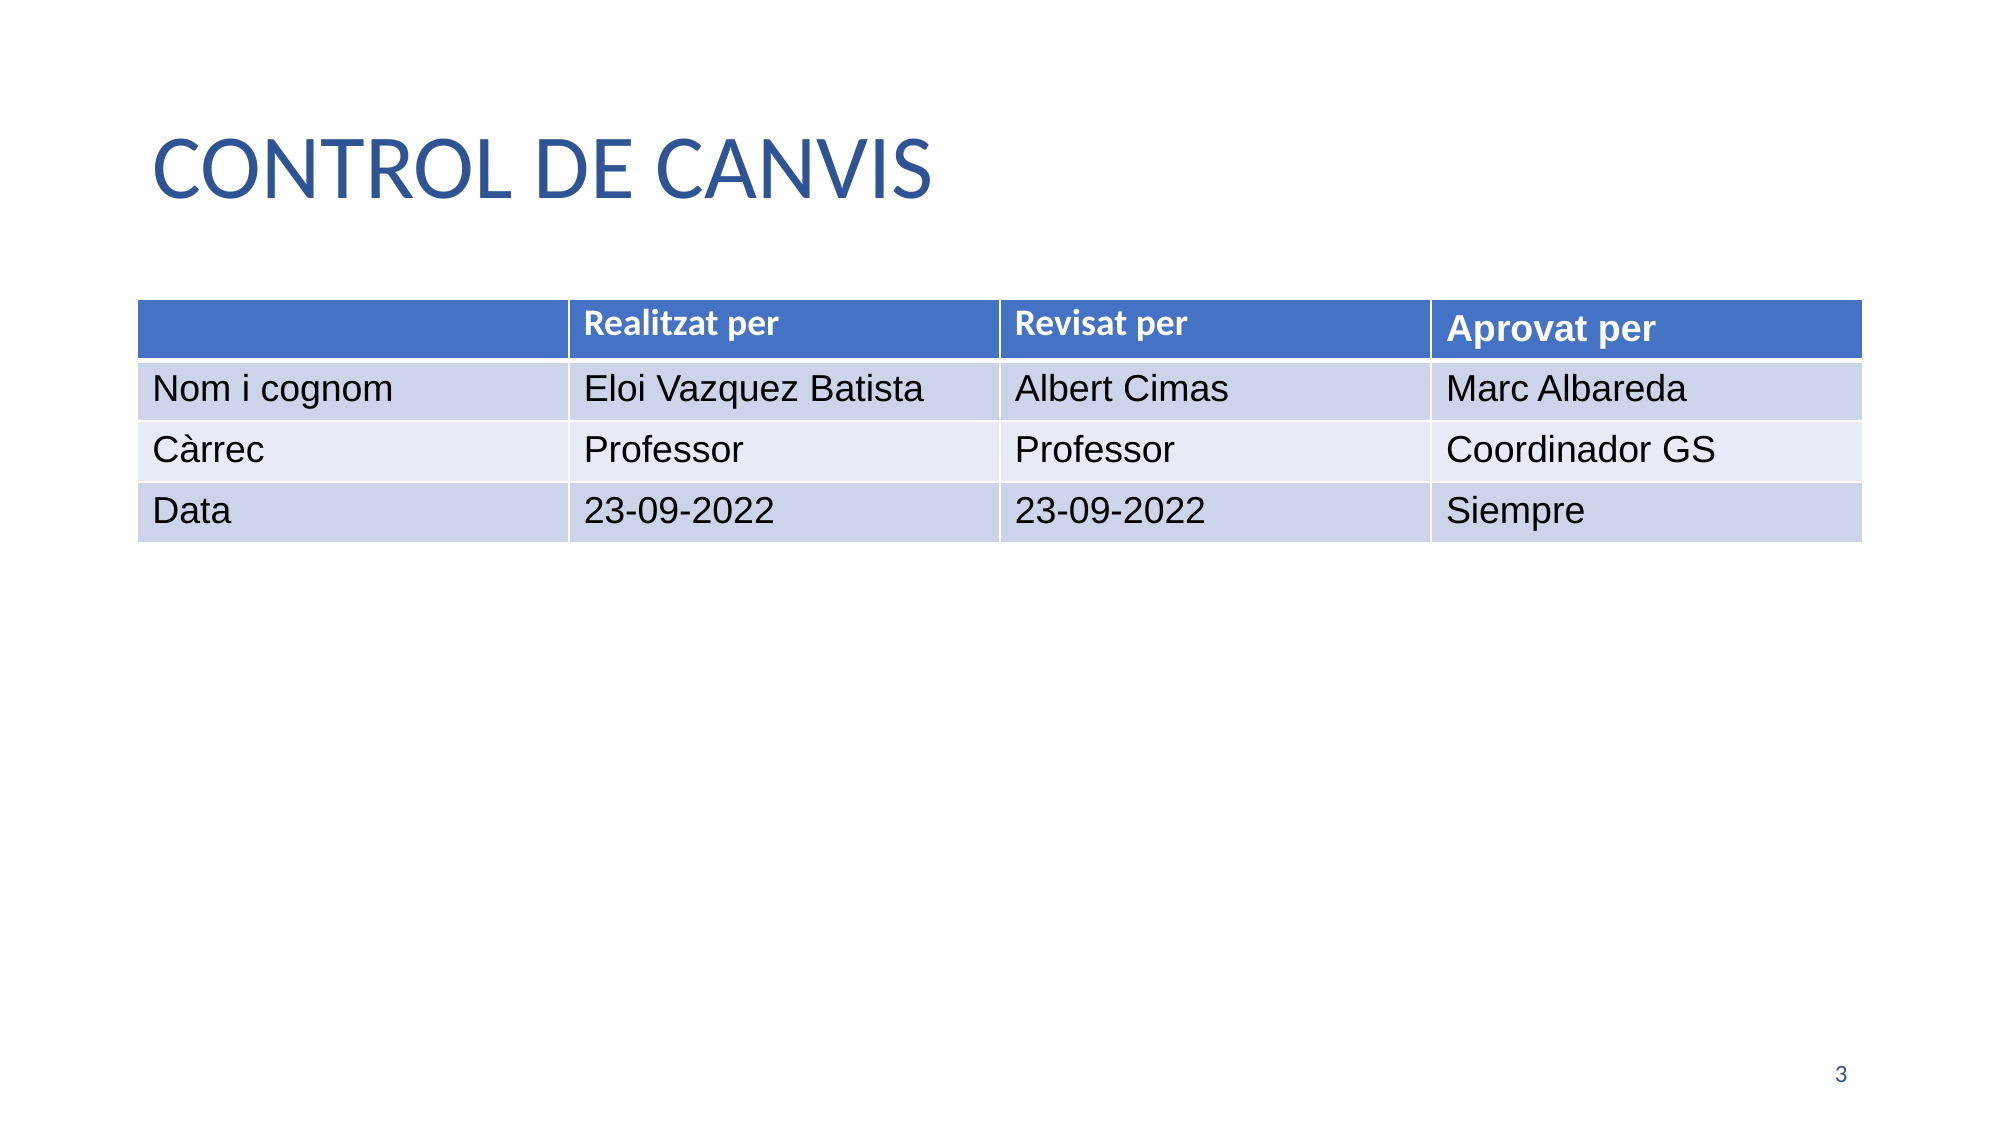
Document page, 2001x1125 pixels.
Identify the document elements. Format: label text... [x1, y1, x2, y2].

table_cell Eloi Vazquez Batista [570, 363, 999, 420]
table_cell Siempre [1432, 483, 1862, 542]
table_cell Professor [1001, 422, 1430, 481]
table_cell Nom i cognom [138, 363, 568, 420]
table_header Aprovat per [1432, 300, 1862, 358]
table_cell 23-09-2022 [570, 483, 999, 542]
table_header Revisat per [1001, 300, 1430, 358]
title CONTROL DE CANVIS [137, 59, 1863, 278]
table_cell 23-09-2022 [1001, 483, 1430, 542]
table_header [138, 300, 568, 358]
slide_number <number> [1412, 1042, 1863, 1103]
table_cell Professor [570, 422, 999, 481]
table_cell Càrrec [138, 422, 568, 481]
table_cell Coordinador GS [1432, 422, 1862, 481]
table_cell Marc Albareda [1432, 363, 1862, 420]
table_header Realitzat per [570, 300, 999, 358]
table_cell Albert Cimas [1001, 363, 1430, 420]
table_cell Data [138, 483, 568, 542]
